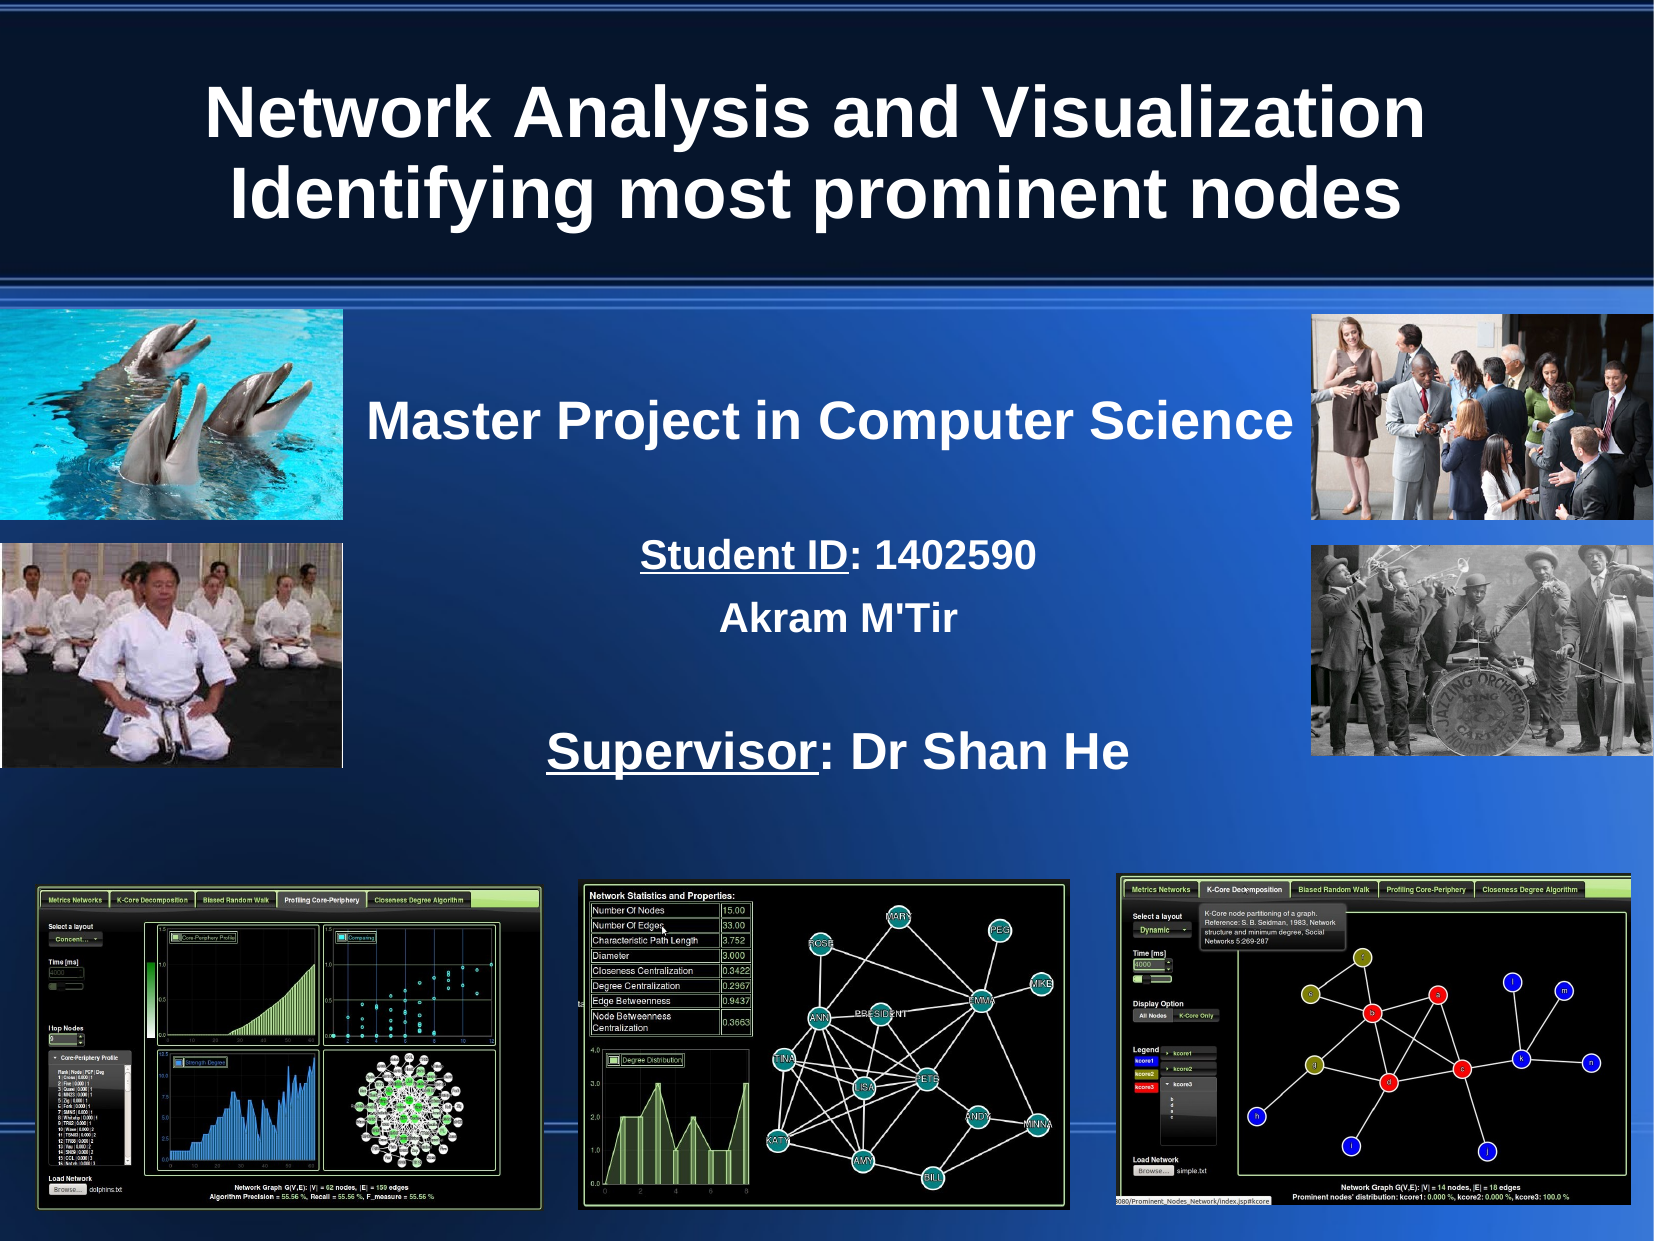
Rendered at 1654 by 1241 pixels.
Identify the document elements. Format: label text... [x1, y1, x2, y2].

list Master Project in Computer Science Student ID: 1402590 Akram M'Tir Supervisor: Dr Shan He [295, 390, 1312, 781]
picture [5, 324, 21, 328]
picture [29, 327, 38, 334]
title Network Analysis and Visualization Identifying most prominent nodes [82, 49, 1571, 257]
picture [0, 0, 1654, 1241]
